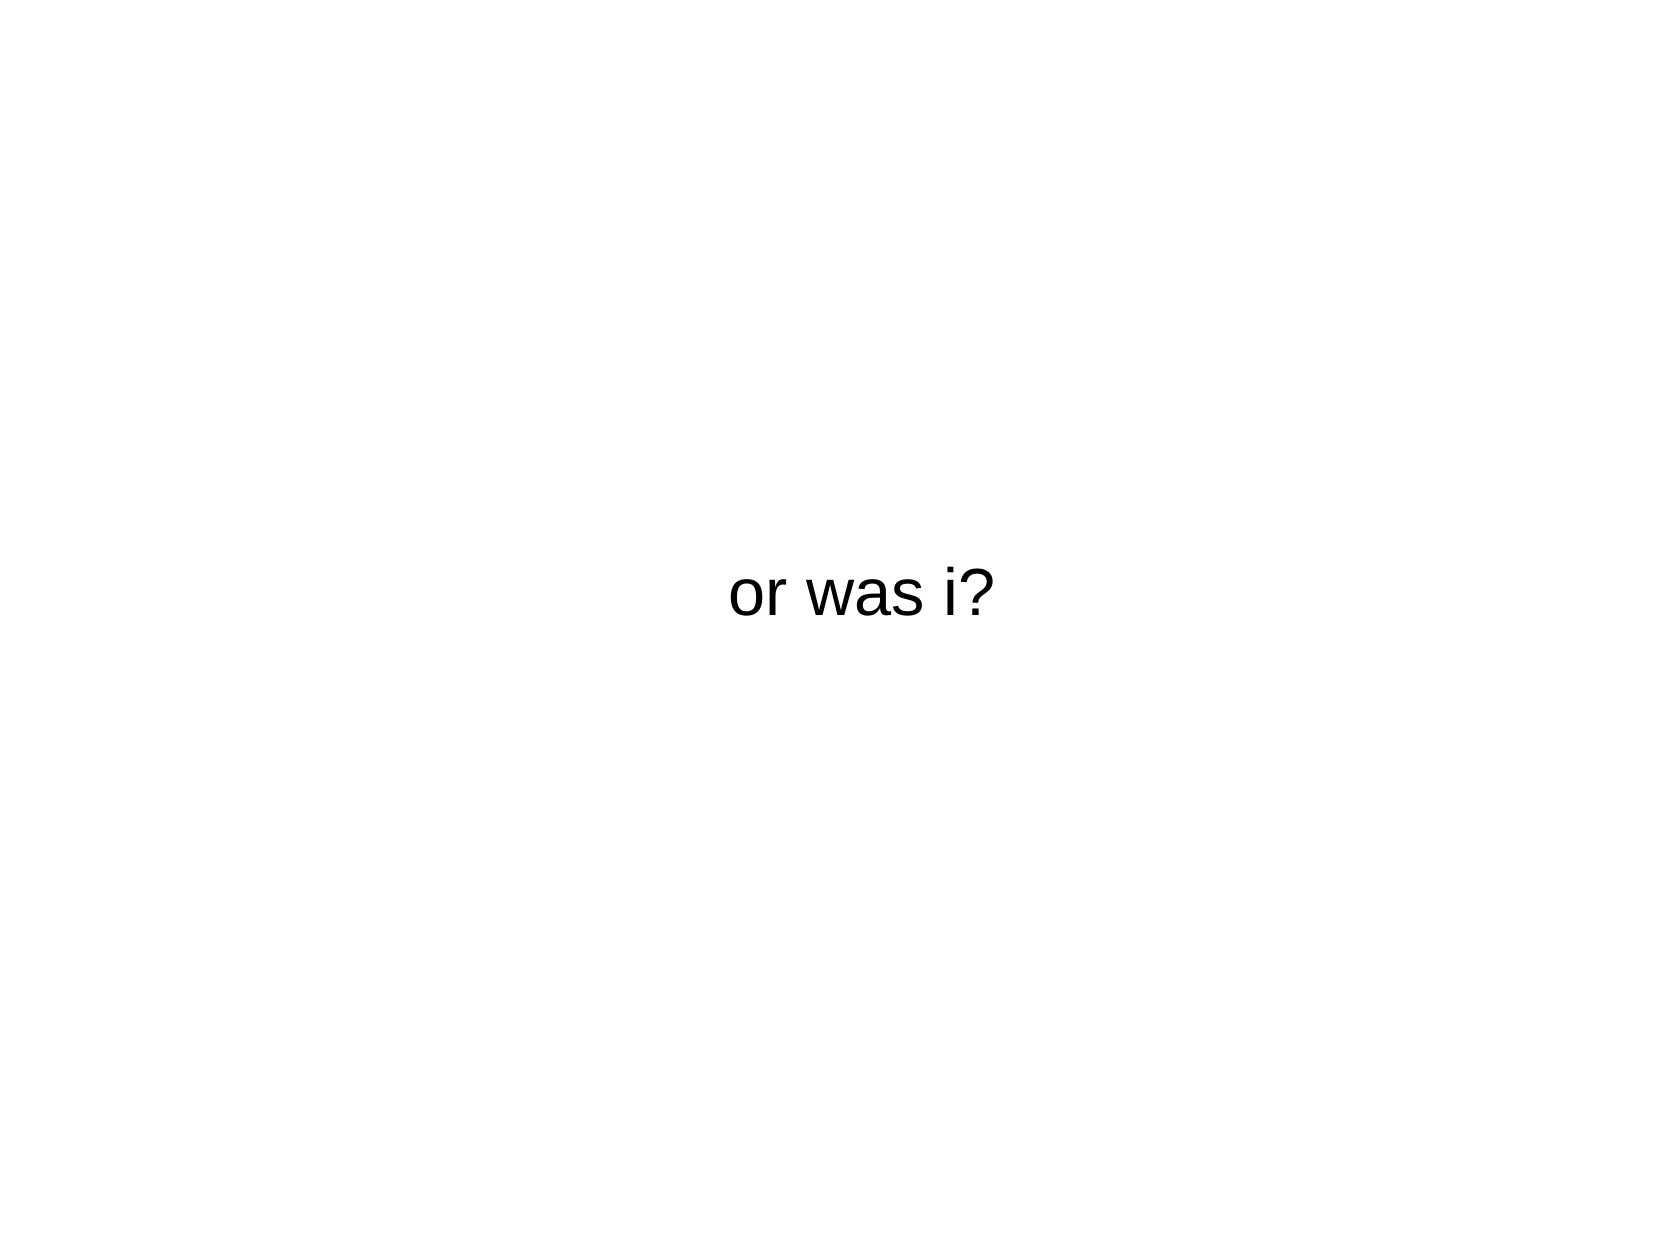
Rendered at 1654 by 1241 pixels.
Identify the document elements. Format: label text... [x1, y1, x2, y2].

list or was i? [82, 555, 1571, 1205]
